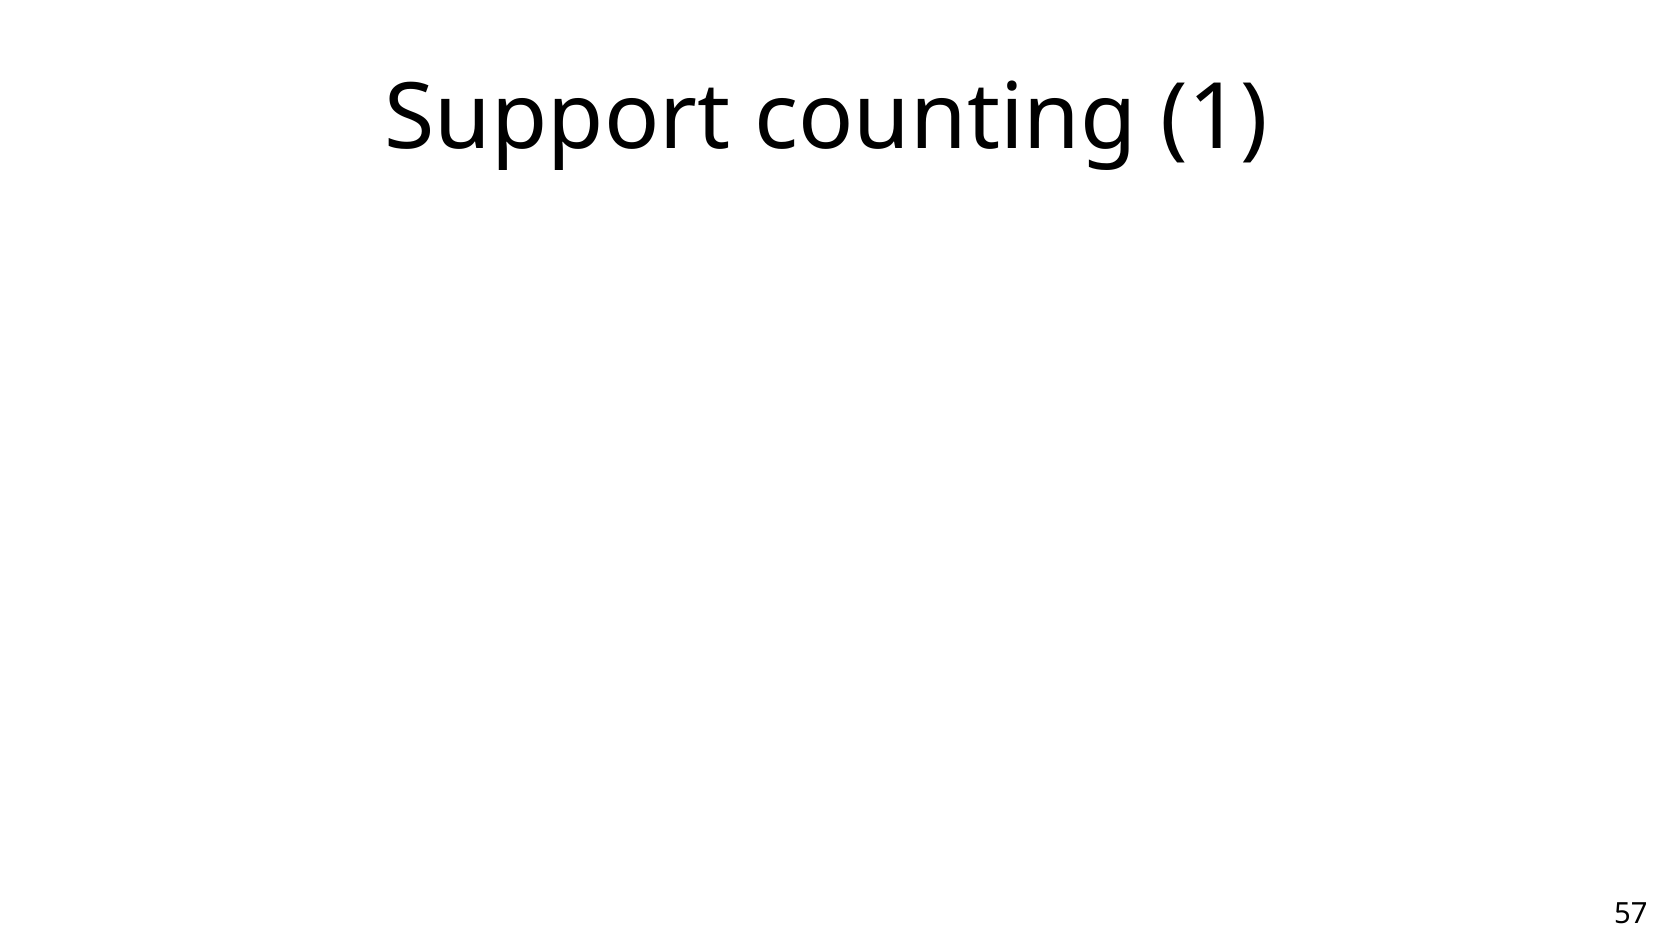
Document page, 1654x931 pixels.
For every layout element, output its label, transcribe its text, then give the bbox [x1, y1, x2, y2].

title Support counting (1) [82, 1, 1571, 226]
